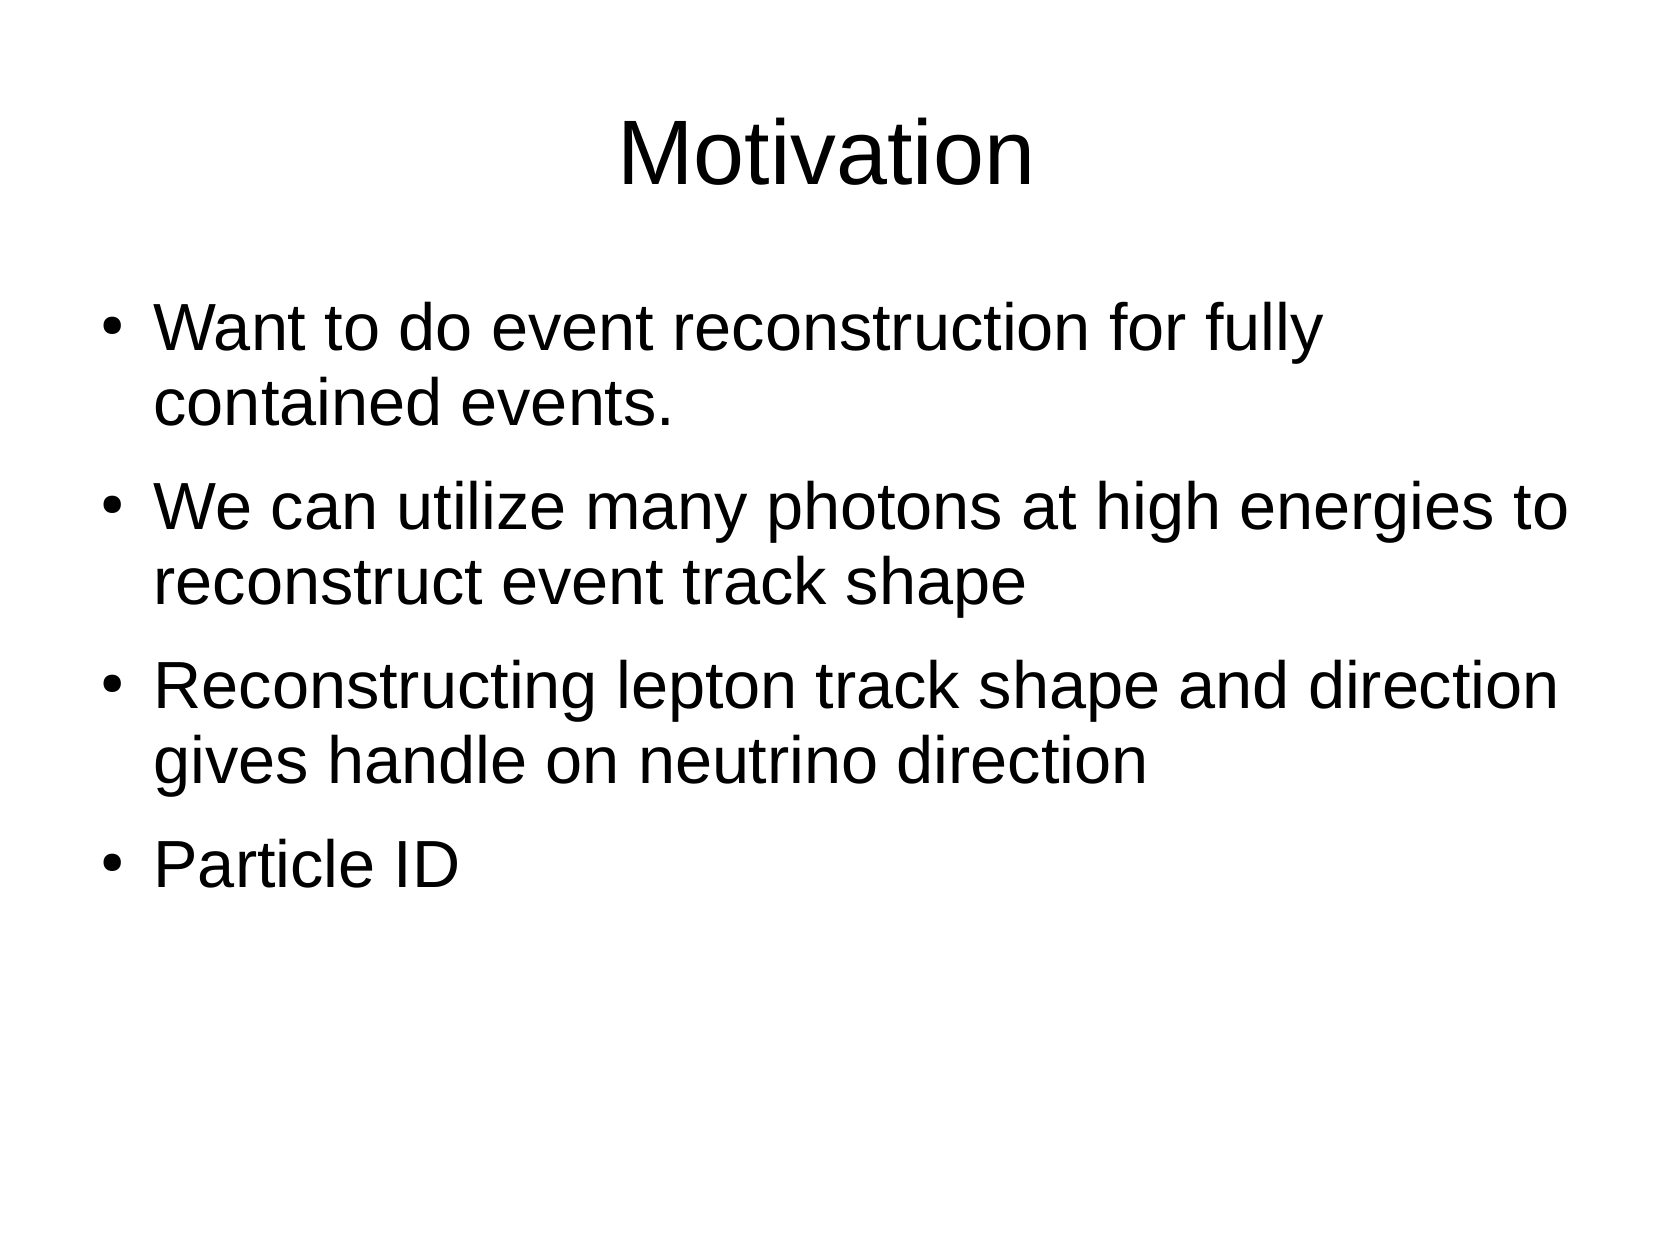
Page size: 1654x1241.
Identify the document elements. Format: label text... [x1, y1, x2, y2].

list Want to do event reconstruction for fully contained events. We can utilize many photons at high energies to reconstruct event track shape Reconstructing lepton track shape and direction gives handle on neutrino direction Particle ID [82, 290, 1571, 1109]
title Motivation [82, 49, 1571, 257]
